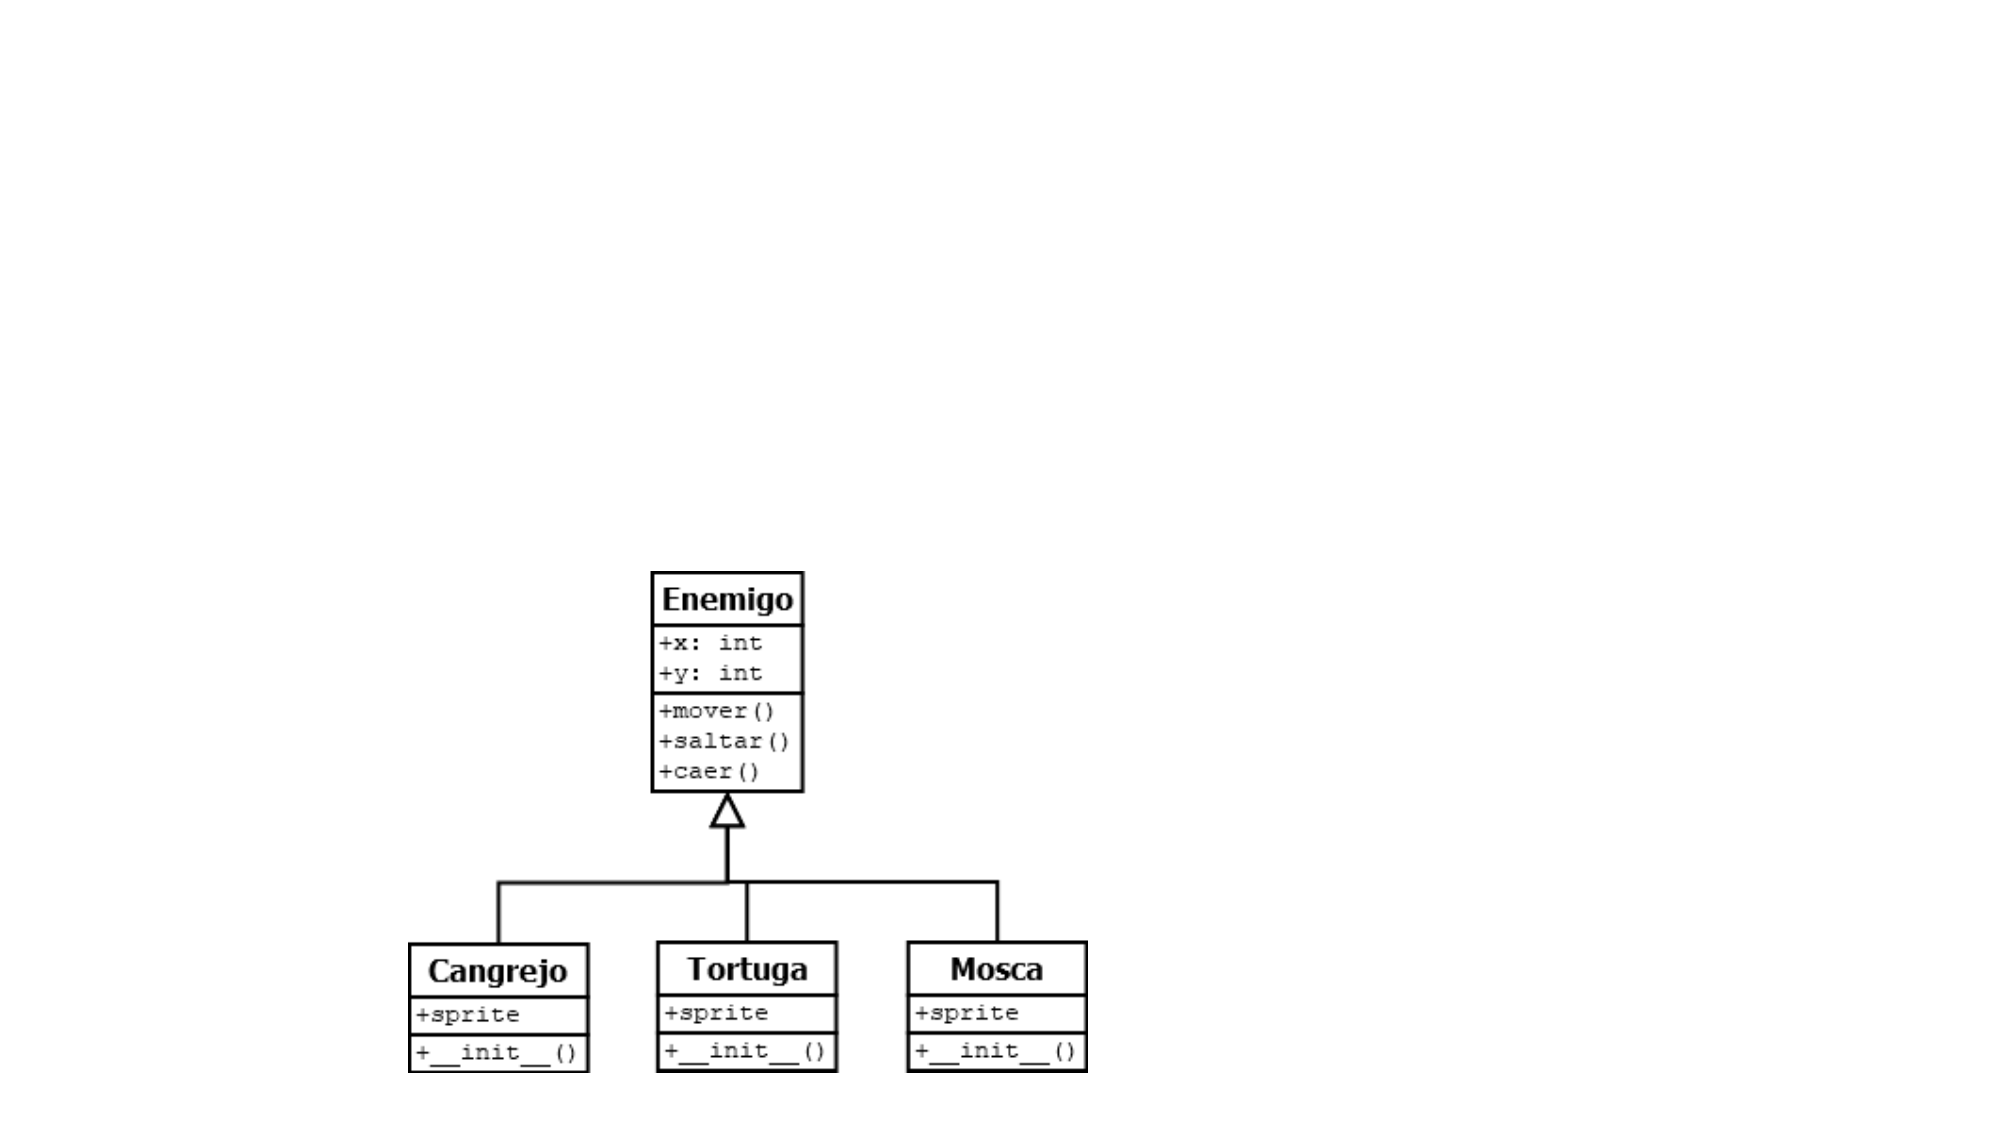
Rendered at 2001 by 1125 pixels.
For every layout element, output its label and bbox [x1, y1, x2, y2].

picture [408, 571, 1088, 1073]
